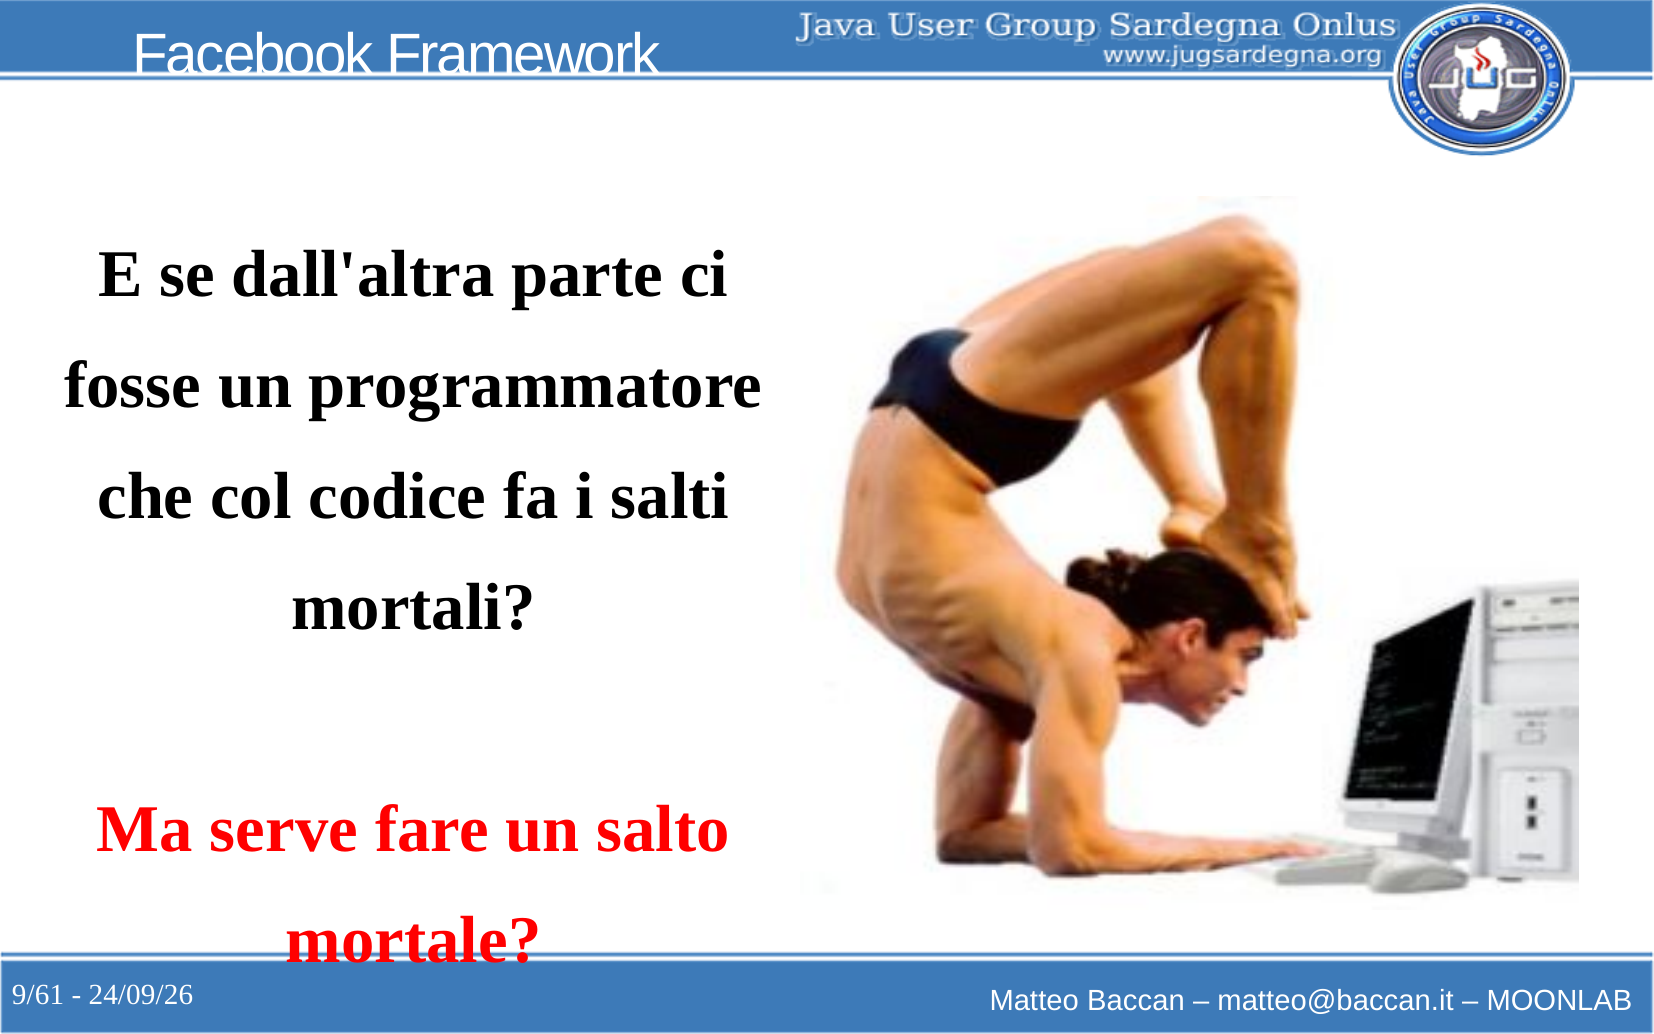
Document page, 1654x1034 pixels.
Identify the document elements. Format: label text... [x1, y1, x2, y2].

title Facebook Framework [132, 5, 1609, 103]
picture [0, 0, 1654, 1034]
text_box E se dall'altra parte ci fosse un programmatore che col codice fa i salti mortali? Ma serve fare un salto mortale? [28, 192, 800, 948]
